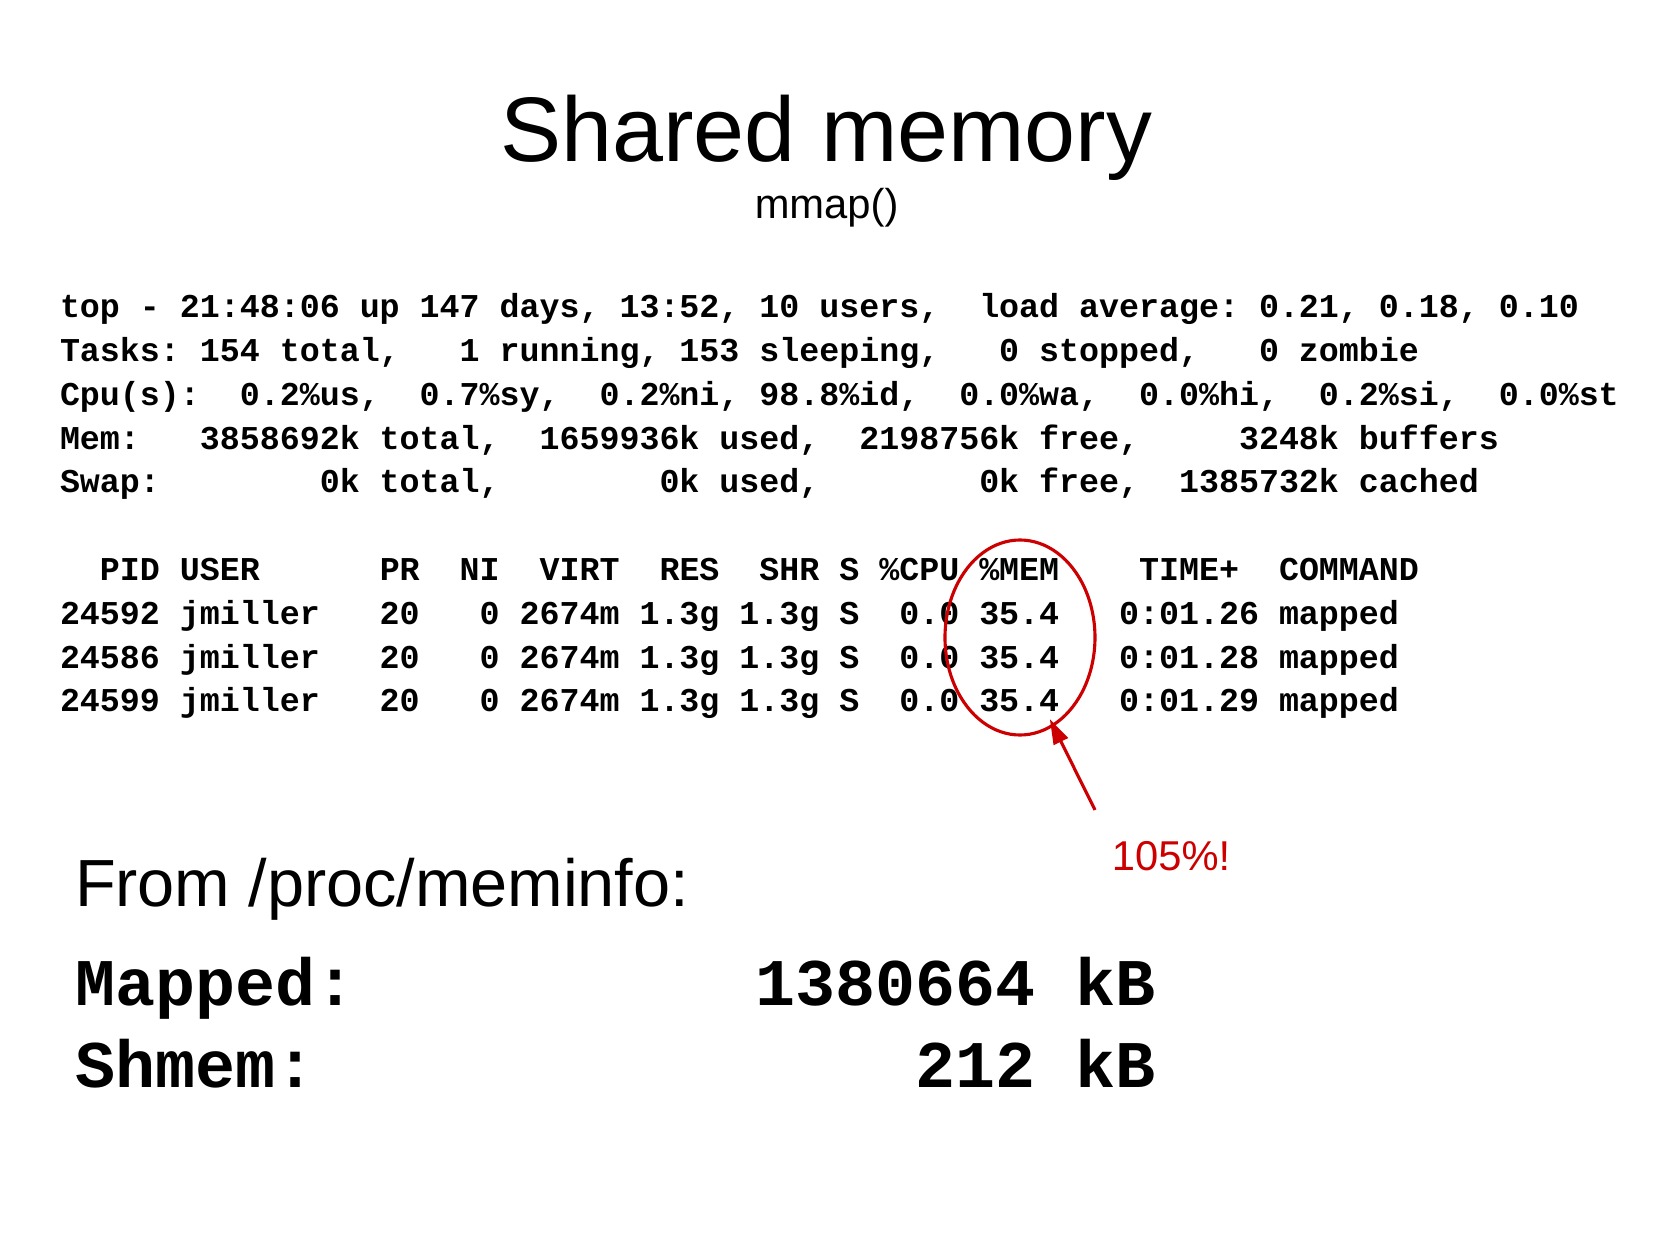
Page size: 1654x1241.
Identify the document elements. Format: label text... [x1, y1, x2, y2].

list top - 21:48:06 up 147 days, 13:52, 10 users, load average: 0.21, 0.18, 0.10 Tasks: 154 total, 1 running, 153 sleeping, 0 stopped, 0 zombie Cpu(s): 0.2%us, 0.7%sy, 0.2%ni, 98.8%id, 0.0%wa, 0.0%hi, 0.2%si, 0.0%st Mem: 3858692k total, 1659936k used, 2198756k free, 3248k buffers Swap: 0k total, 0k used, 0k free, 1385732k cached PID USER PR NI VIRT RES SHR S %CPU %MEM TIME+ COMMAND 24592 jmiller 20 0 2674m 1.3g 1.3g S 0.0 35.4 0:01.26 mapped 24586 jmiller 20 0 2674m 1.3g 1.3g S 0.0 35.4 0:01.28 mapped 24599 jmiller 20 0 2674m 1.3g 1.3g S 0.0 35.4 0:01.29 mapped [947, 542, 1093, 720]
title Shared memory mmap() [82, 49, 1571, 257]
list top - 21:48:06 up 147 days, 13:52, 10 users, load average: 0.21, 0.18, 0.10 Tasks: 154 total, 1 running, 153 sleeping, 0 stopped, 0 zombie Cpu(s): 0.2%us, 0.7%sy, 0.2%ni, 98.8%id, 0.0%wa, 0.0%hi, 0.2%si, 0.0%st Mem: 3858692k total, 1659936k used, 2198756k free, 3248k buffers Swap: 0k total, 0k used, 0k free, 1385732k cached PID USER PR NI VIRT RES SHR S %CPU %MEM TIME+ COMMAND 24592 jmiller 20 0 2674m 1.3g 1.3g S 0.0 35.4 0:01.26 mapped 24586 jmiller 20 0 2674m 1.3g 1.3g S 0.0 35.4 0:01.28 mapped 24599 jmiller 20 0 2674m 1.3g 1.3g S 0.0 35.4 0:01.29 mapped [60, 290, 1636, 720]
list From /proc/meminfo: Mapped: 1380664 kB Shmem: 212 kB [75, 846, 1564, 1237]
text_box 105%! [1097, 825, 1246, 887]
